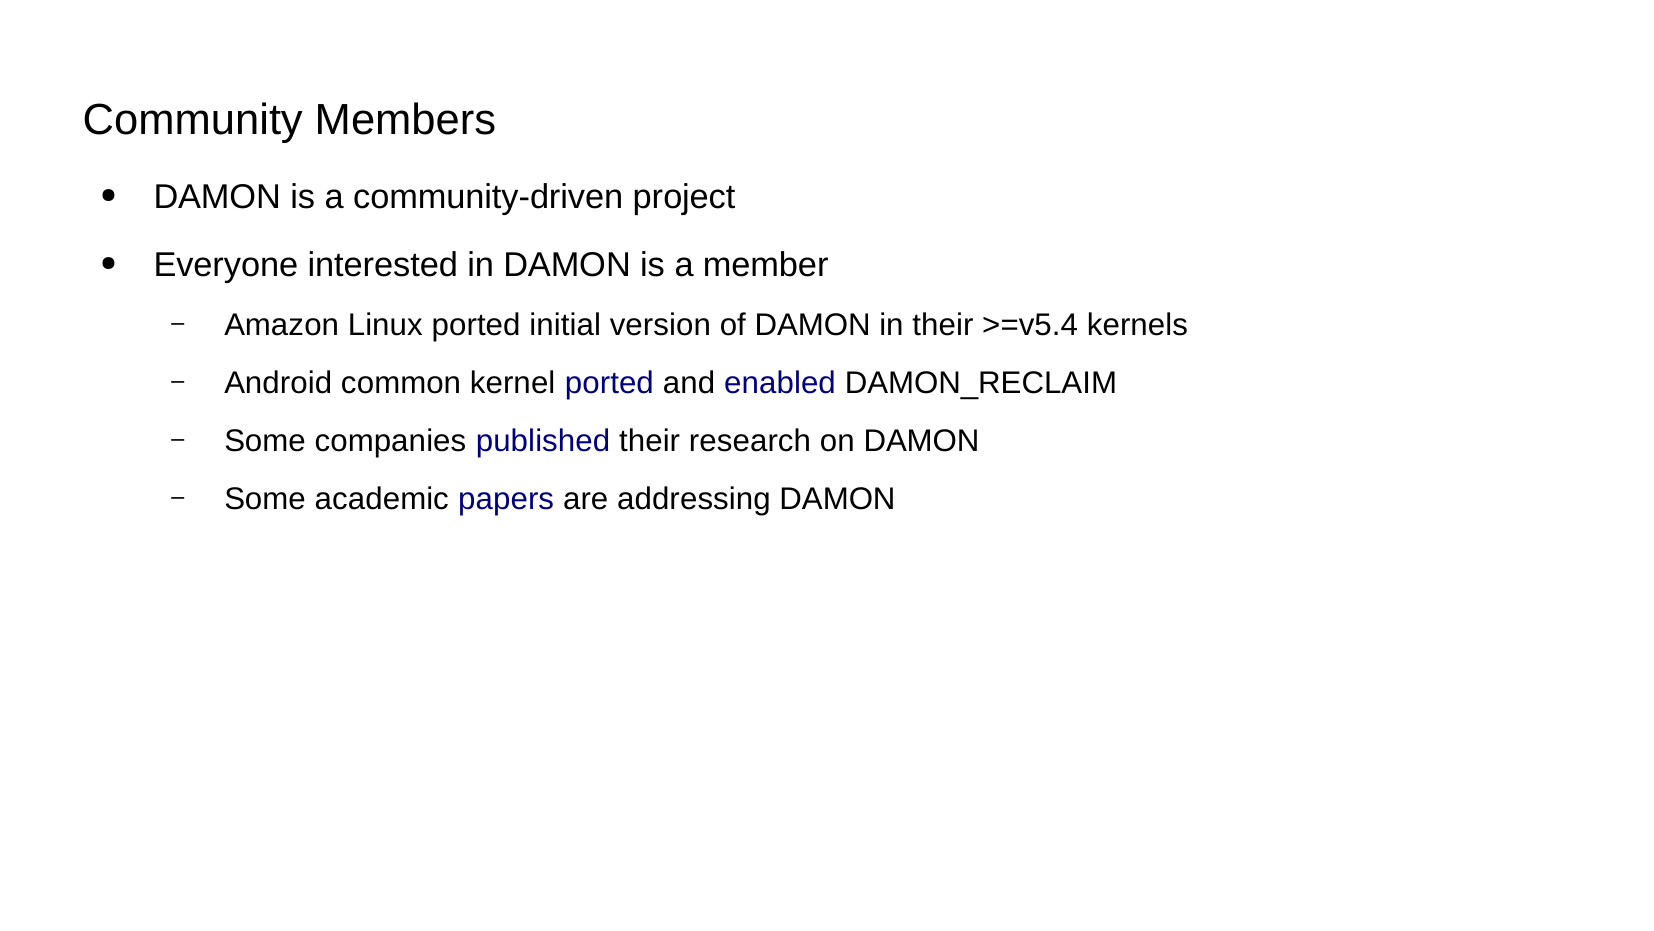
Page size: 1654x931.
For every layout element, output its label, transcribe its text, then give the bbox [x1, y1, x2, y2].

list DAMON is a community-driven project Everyone interested in DAMON is a member Amazon Linux ported initial version of DAMON in their >=v5.4 kernels Android common kernel ported and enabled DAMON_RECLAIM Some companies published their research on DAMON Some academic papers are addressing DAMON [82, 177, 1571, 833]
title Community Members [82, 81, 1571, 157]
